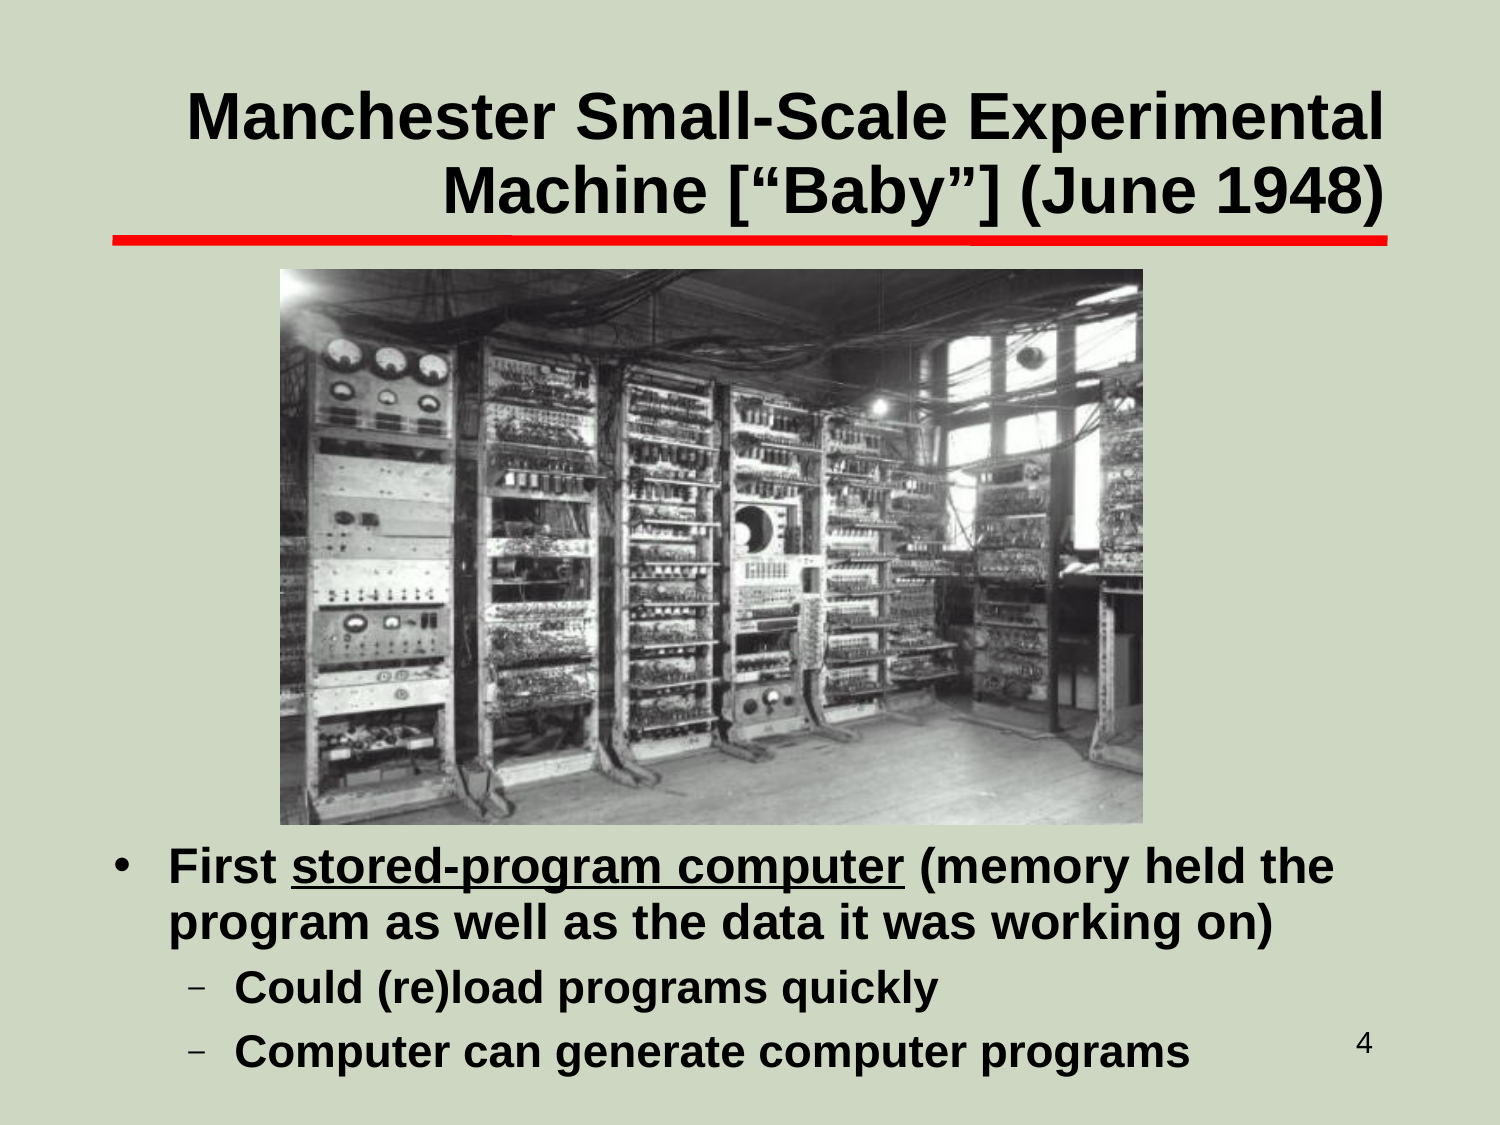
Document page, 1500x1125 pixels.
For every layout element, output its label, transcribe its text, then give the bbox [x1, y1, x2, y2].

title Manchester Small-Scale Experimental Machine [“Baby”] (June 1948) [112, 80, 1387, 229]
list First stored-program computer (memory held the program as well as the data it was working on) Could (re)load programs quickly Computer can generate computer programs [113, 838, 1388, 1078]
picture [280, 269, 1143, 826]
